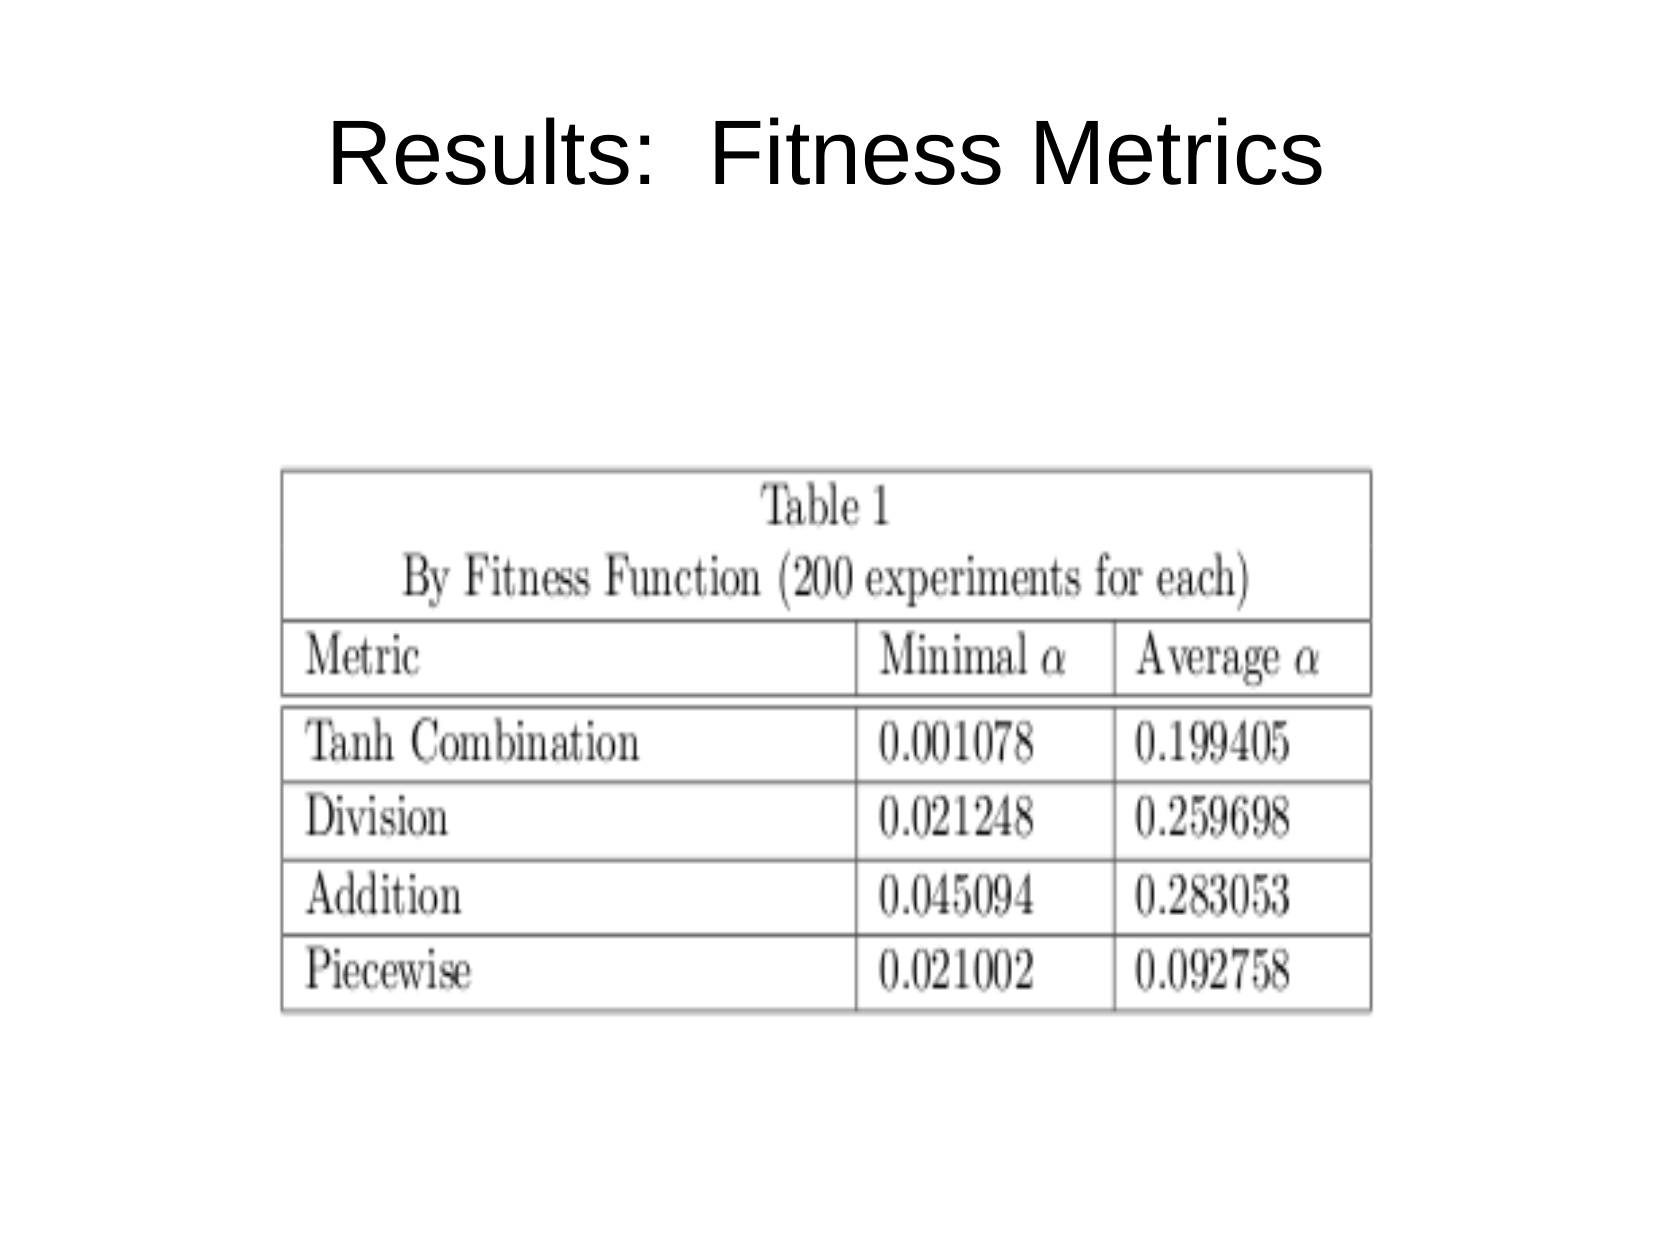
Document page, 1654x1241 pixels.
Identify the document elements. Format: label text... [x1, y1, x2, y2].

title Results: Fitness Metrics [82, 56, 1571, 250]
picture [187, 412, 1438, 1088]
